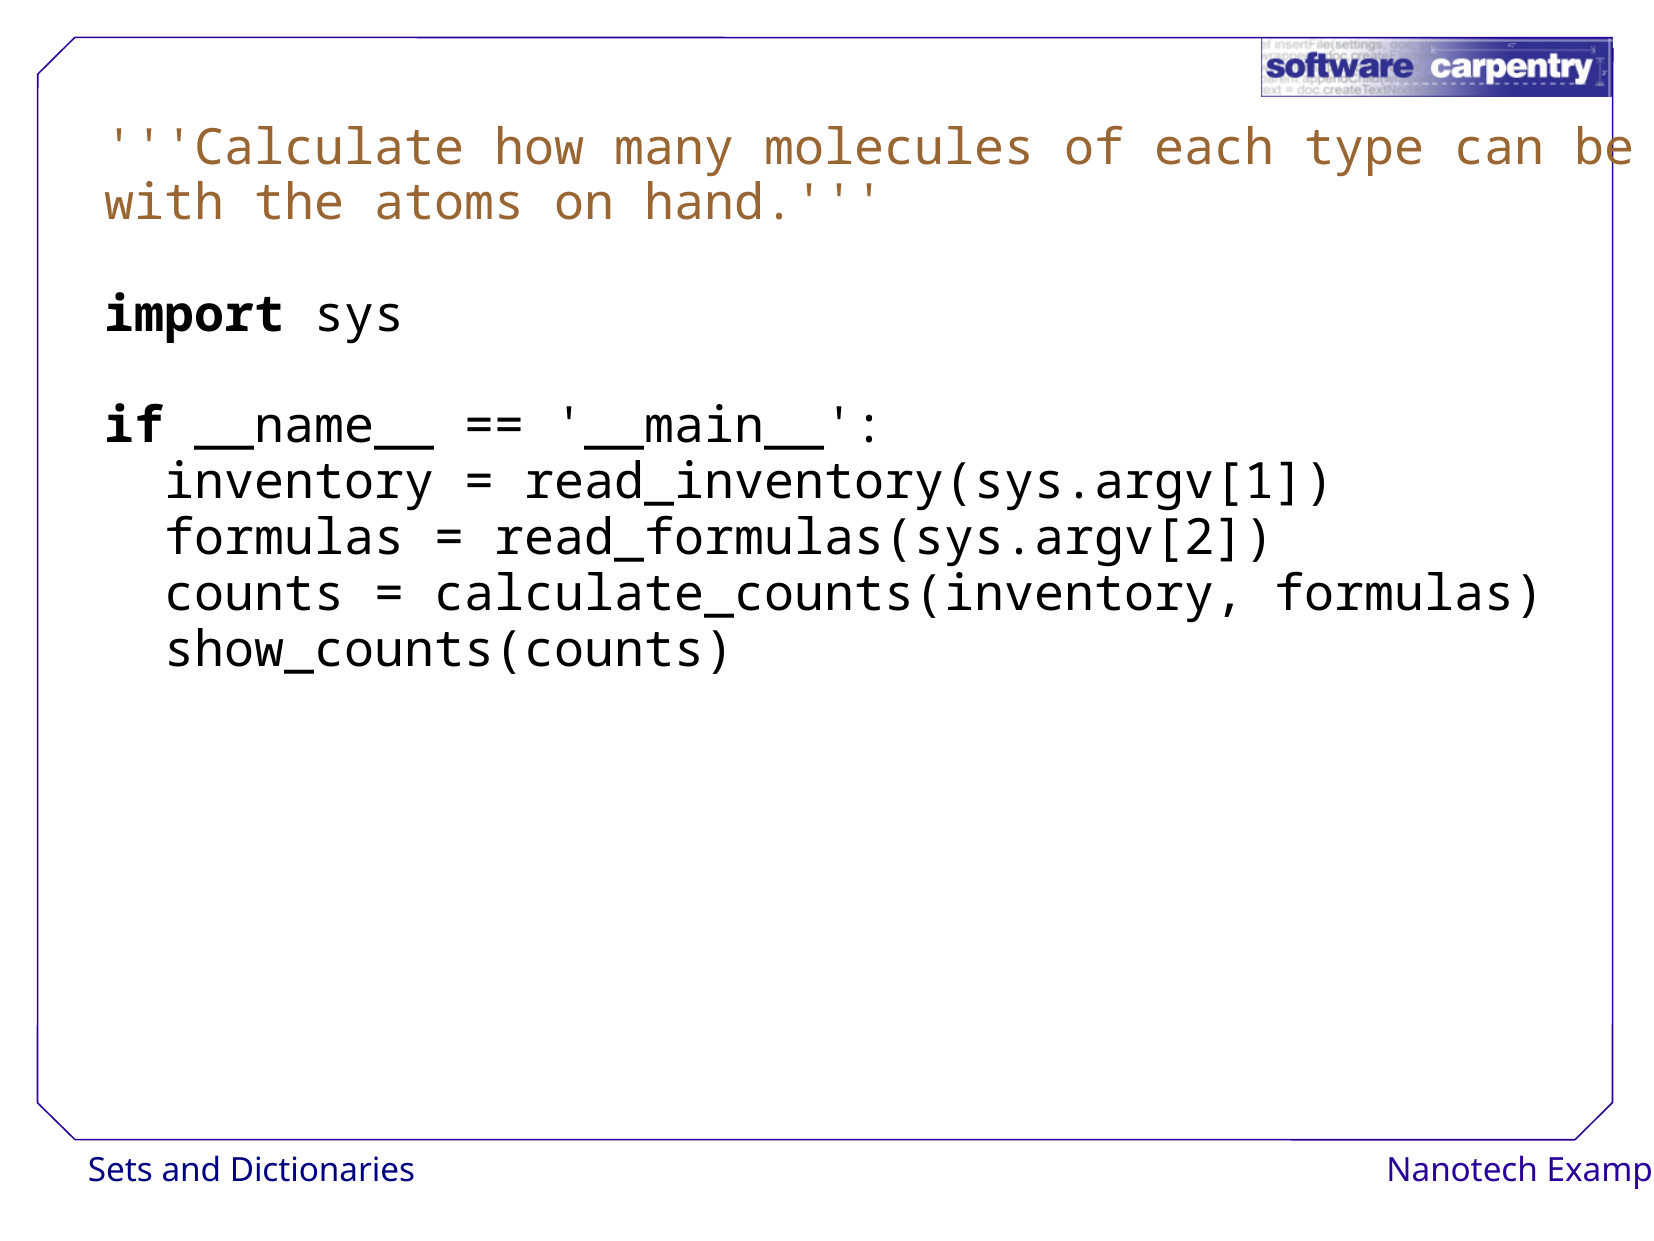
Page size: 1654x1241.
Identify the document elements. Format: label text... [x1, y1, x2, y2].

picture [1261, 39, 1613, 97]
text_box '''Calculate how many molecules of each type can be made with the atoms on hand.''' import sys if __name__ == '__main__': inventory = read_inventory(sys.argv[1]) formulas = read_formulas(sys.argv[2]) counts = calculate_counts(inventory, formulas) show_counts(counts) [89, 112, 1512, 1093]
